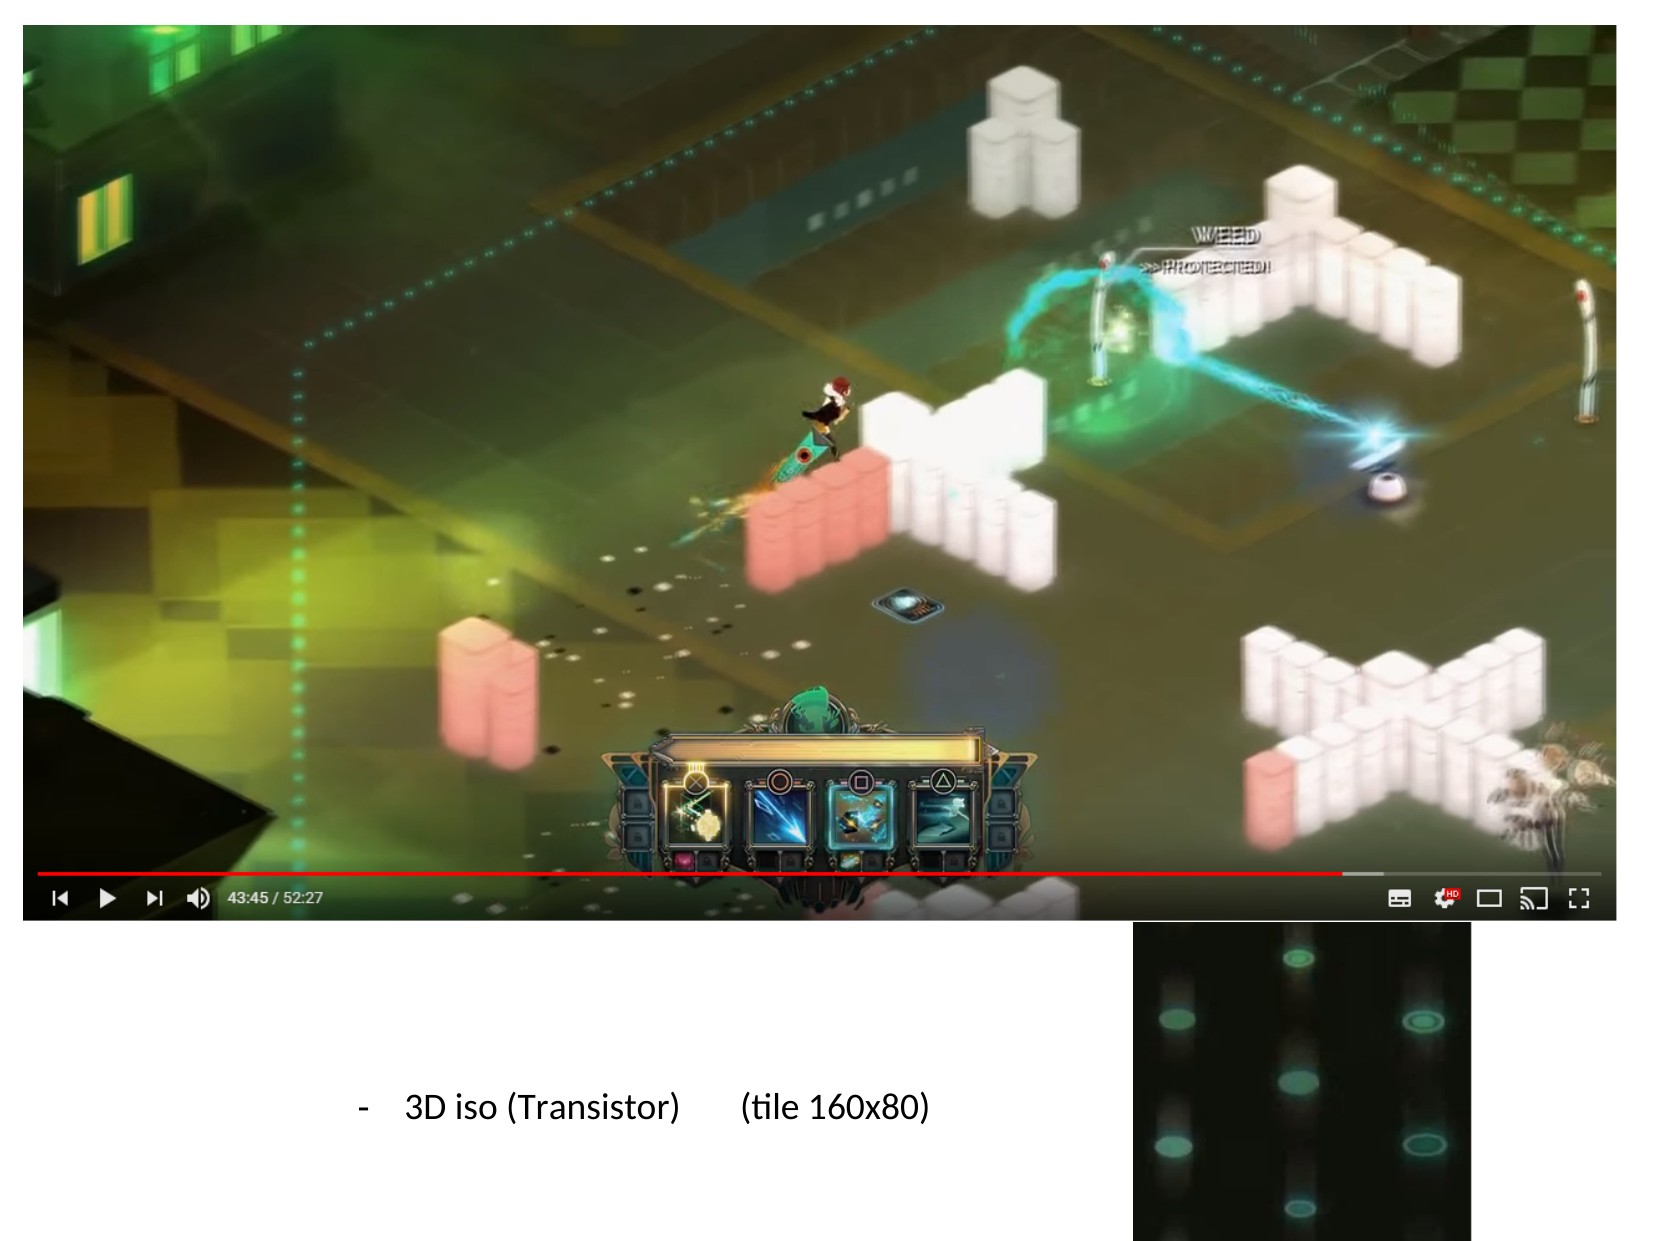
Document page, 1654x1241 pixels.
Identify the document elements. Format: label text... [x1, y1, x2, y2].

text_box 3D iso (Transistor) (tile 160x80) [342, 1074, 1133, 1135]
picture [23, 25, 1619, 1241]
